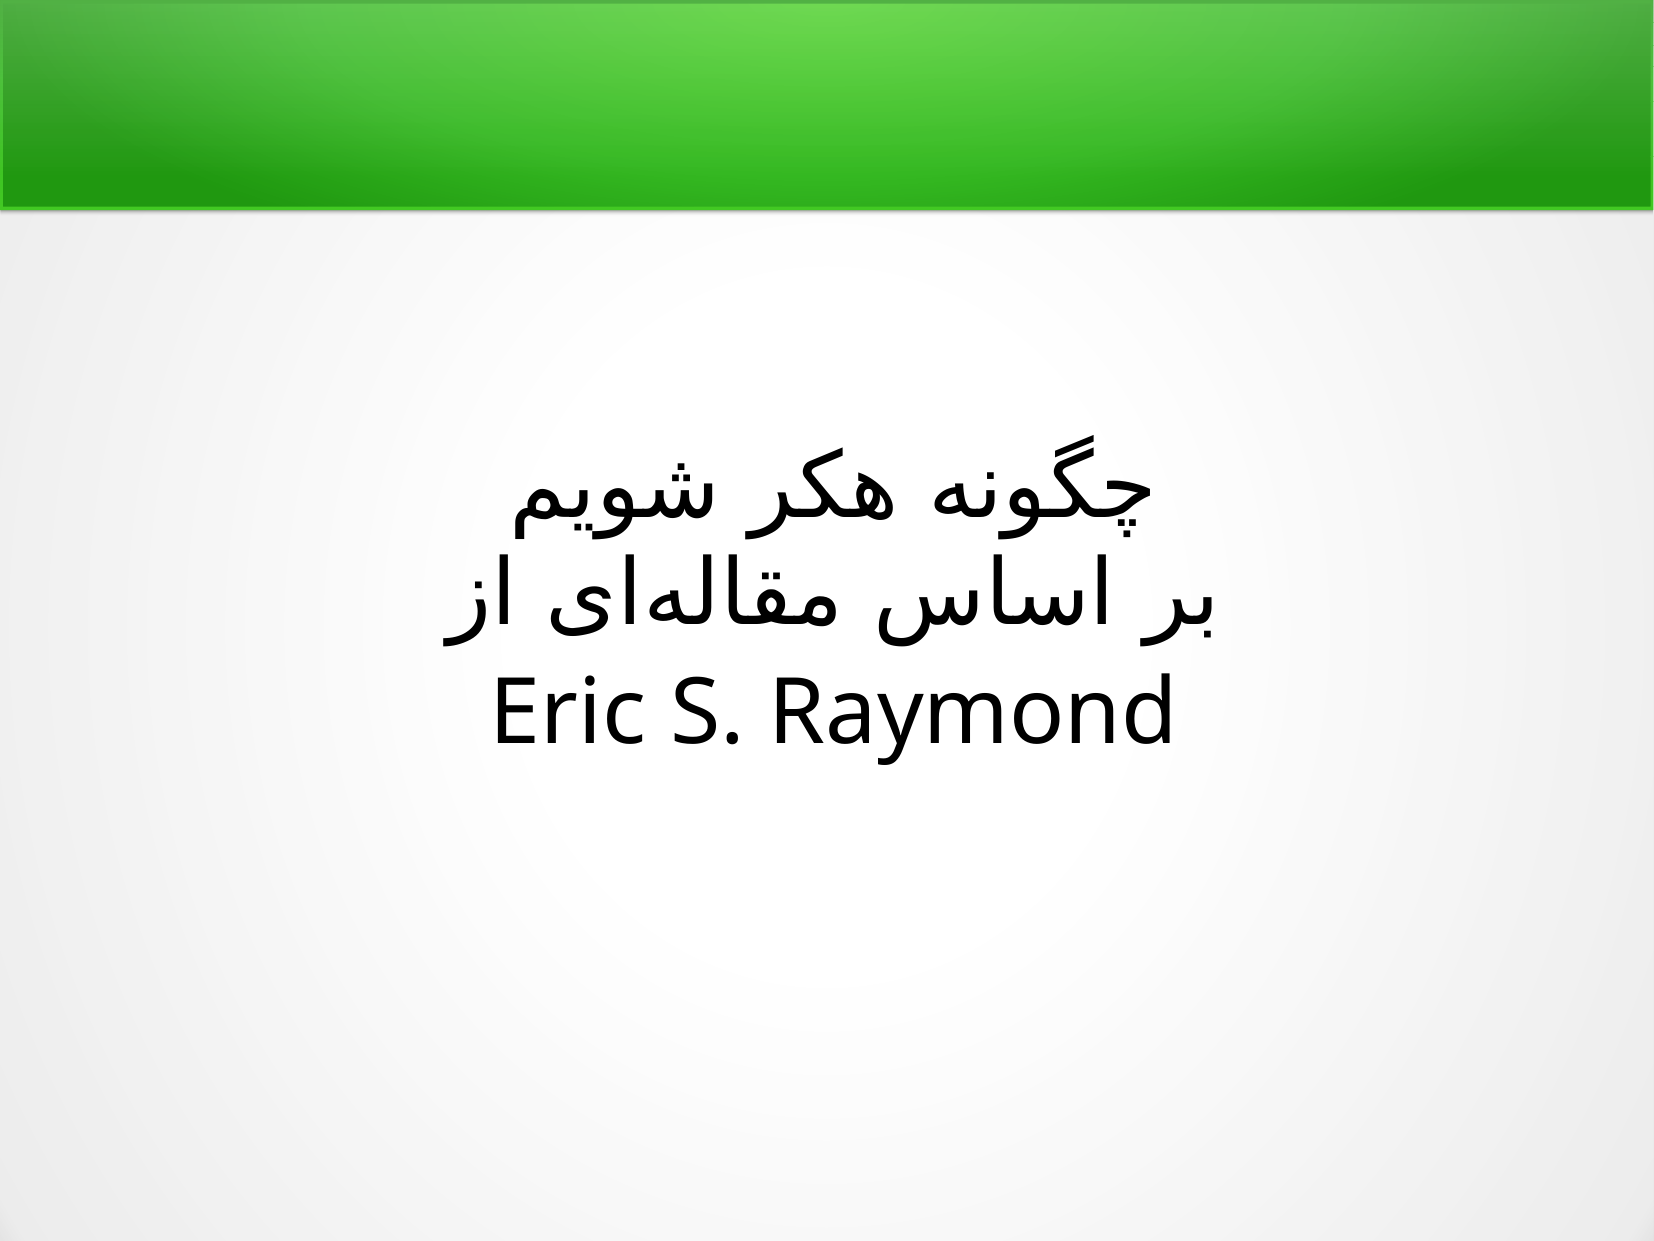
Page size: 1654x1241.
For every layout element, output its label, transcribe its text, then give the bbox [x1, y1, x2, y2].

title چگونه هکر شویم بر اساس مقاله‌ای از Eric S. Raymond [90, 338, 1579, 865]
